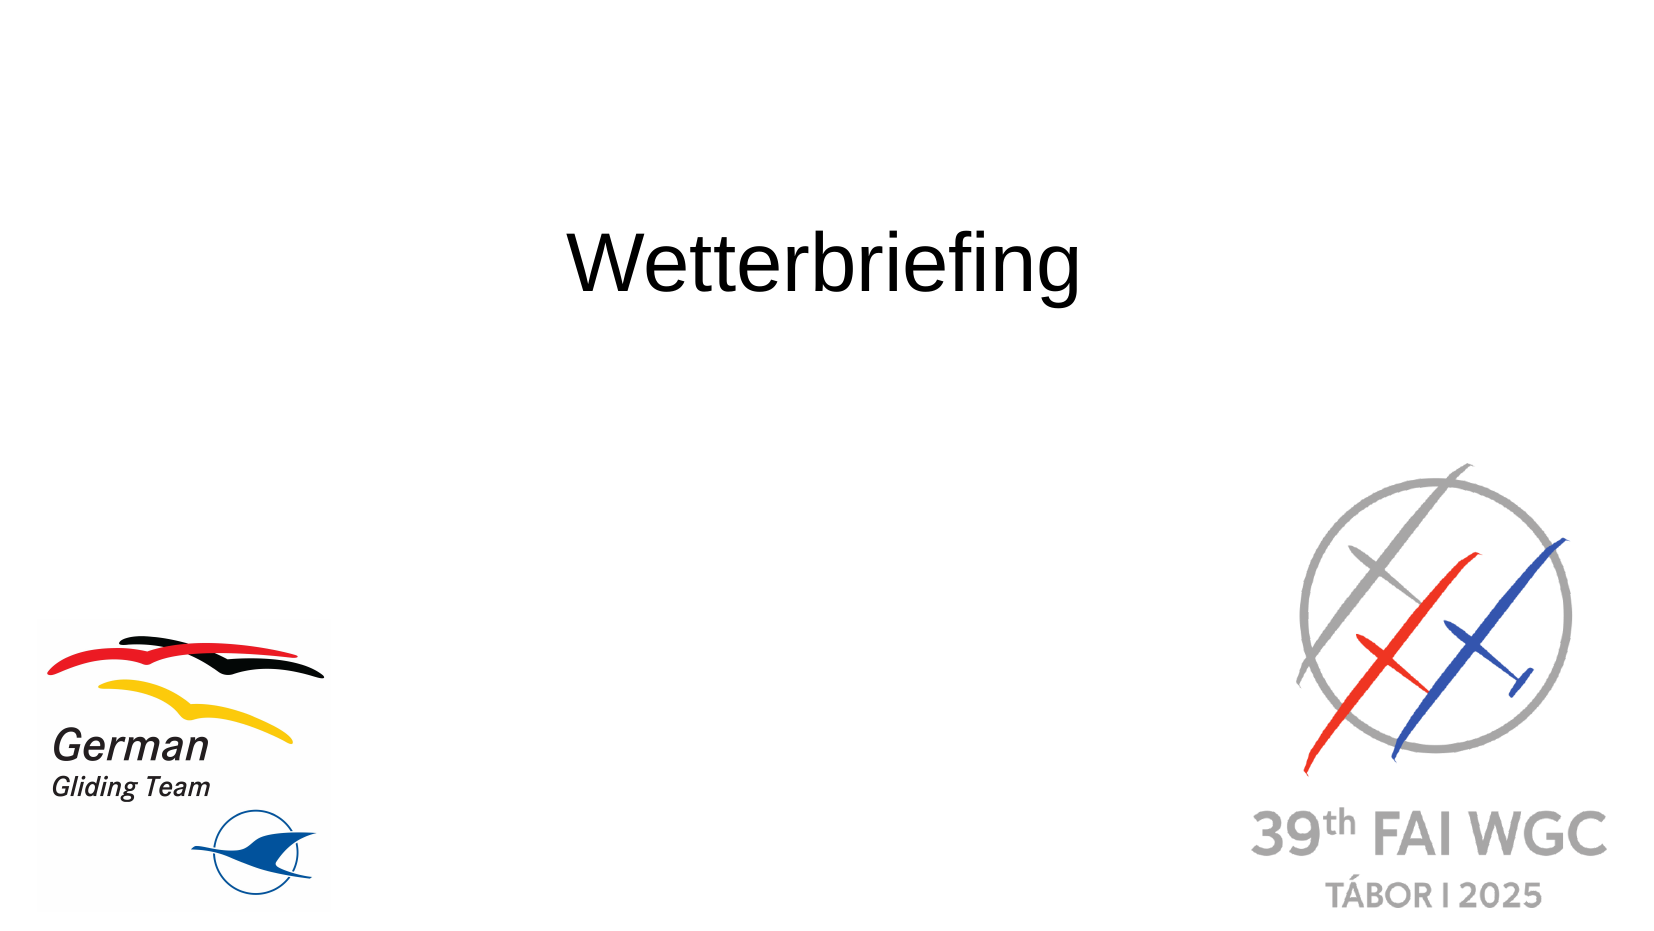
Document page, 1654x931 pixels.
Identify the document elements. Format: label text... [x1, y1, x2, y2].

text_box Wetterbriefing [0, 209, 1651, 317]
picture [37, 619, 331, 912]
picture [1242, 457, 1625, 931]
